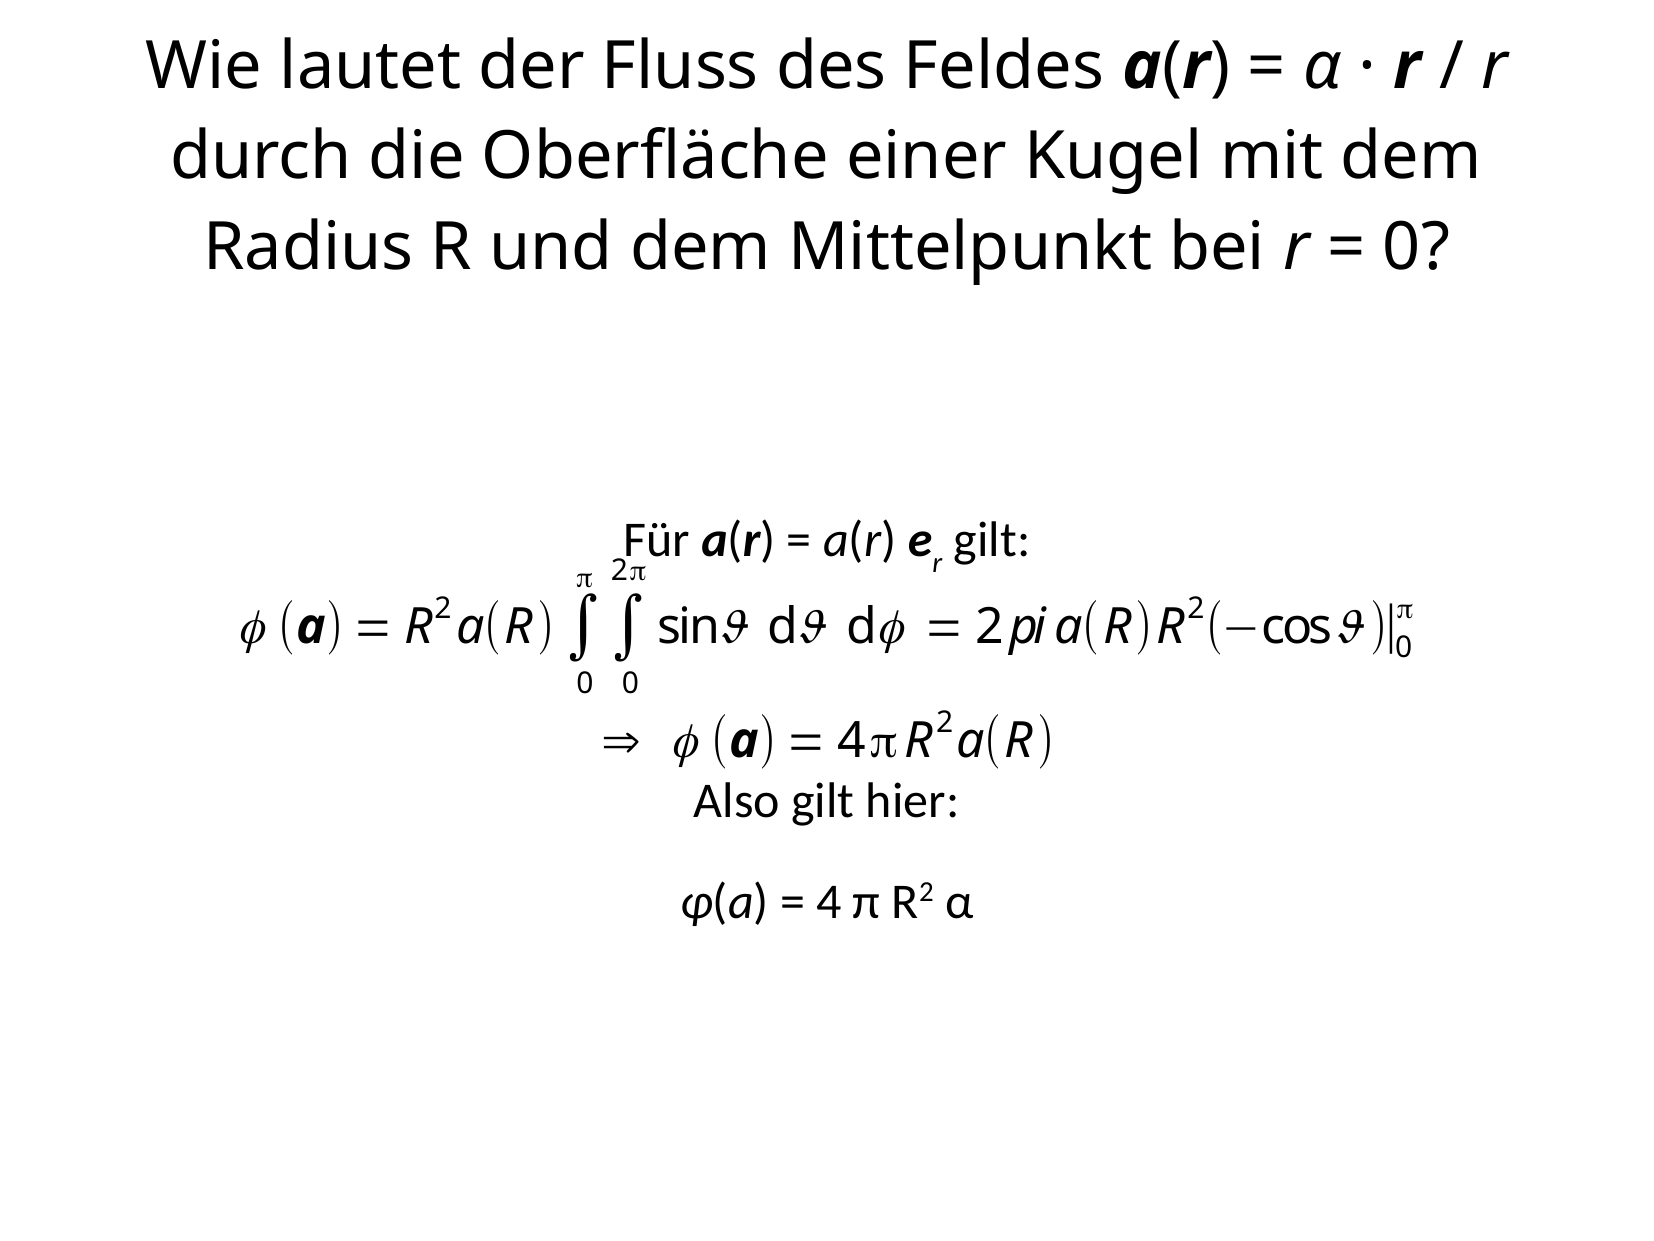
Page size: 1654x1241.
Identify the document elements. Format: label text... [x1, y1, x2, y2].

chart [231, 552, 1423, 771]
subtitle Für a(r) = a(r) er gilt: Also gilt hier: φ(a) = 4 π R2 α [82, 290, 1571, 1010]
title Wie lautet der Fluss des Feldes a(r) = α · r / r durch die Oberfläche einer Kugel mit dem Radius R und dem Mittelpunkt bei r = 0? [82, 19, 1571, 287]
